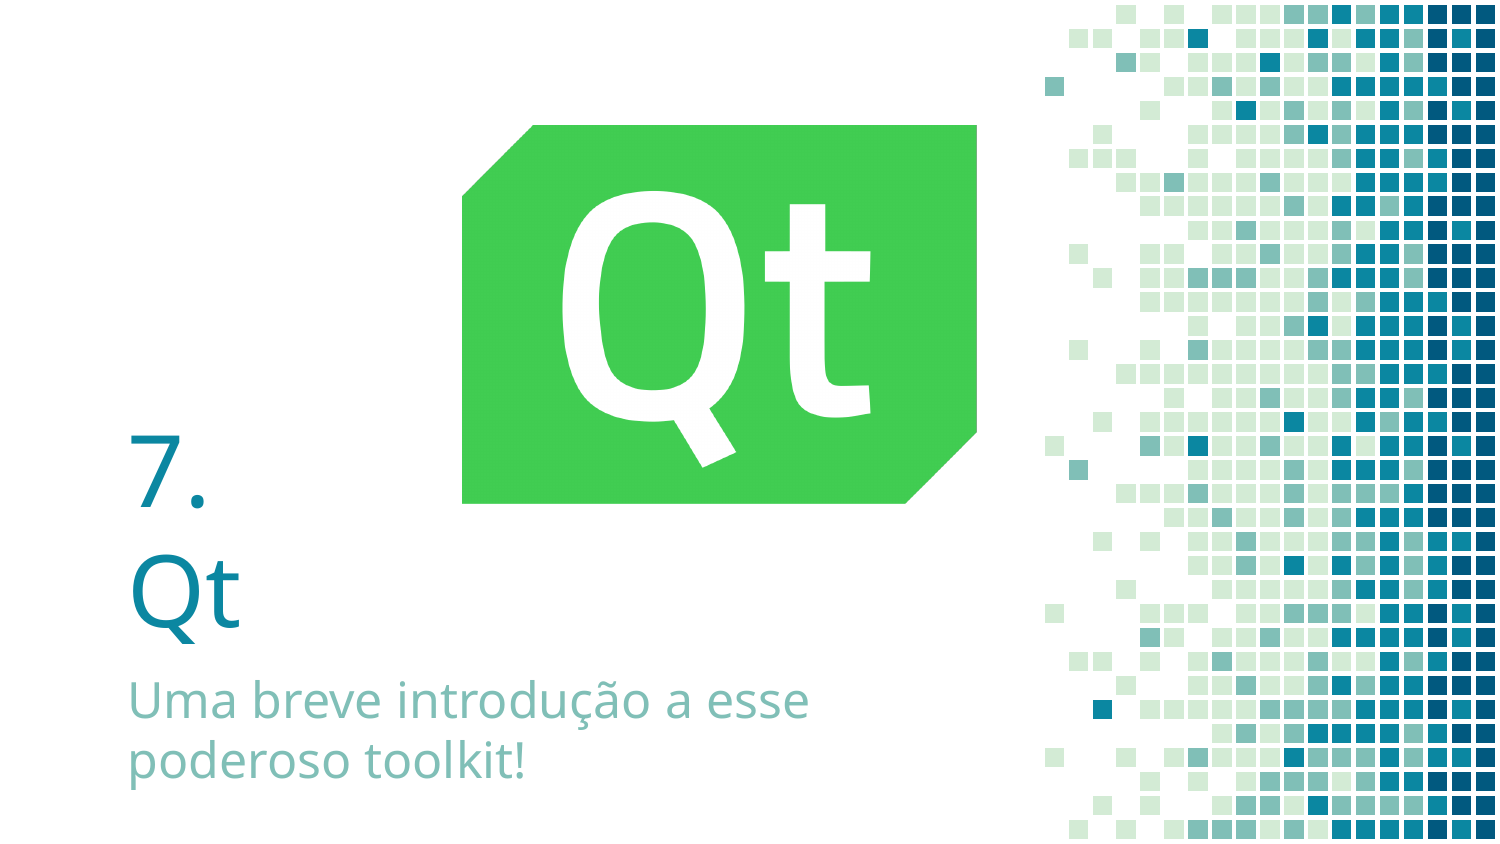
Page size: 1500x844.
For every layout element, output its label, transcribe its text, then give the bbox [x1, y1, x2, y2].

picture [462, 125, 977, 504]
title 7. Qt [112, 472, 977, 653]
subtitle Uma breve introdução a esse poderoso toolkit! [112, 653, 977, 783]
